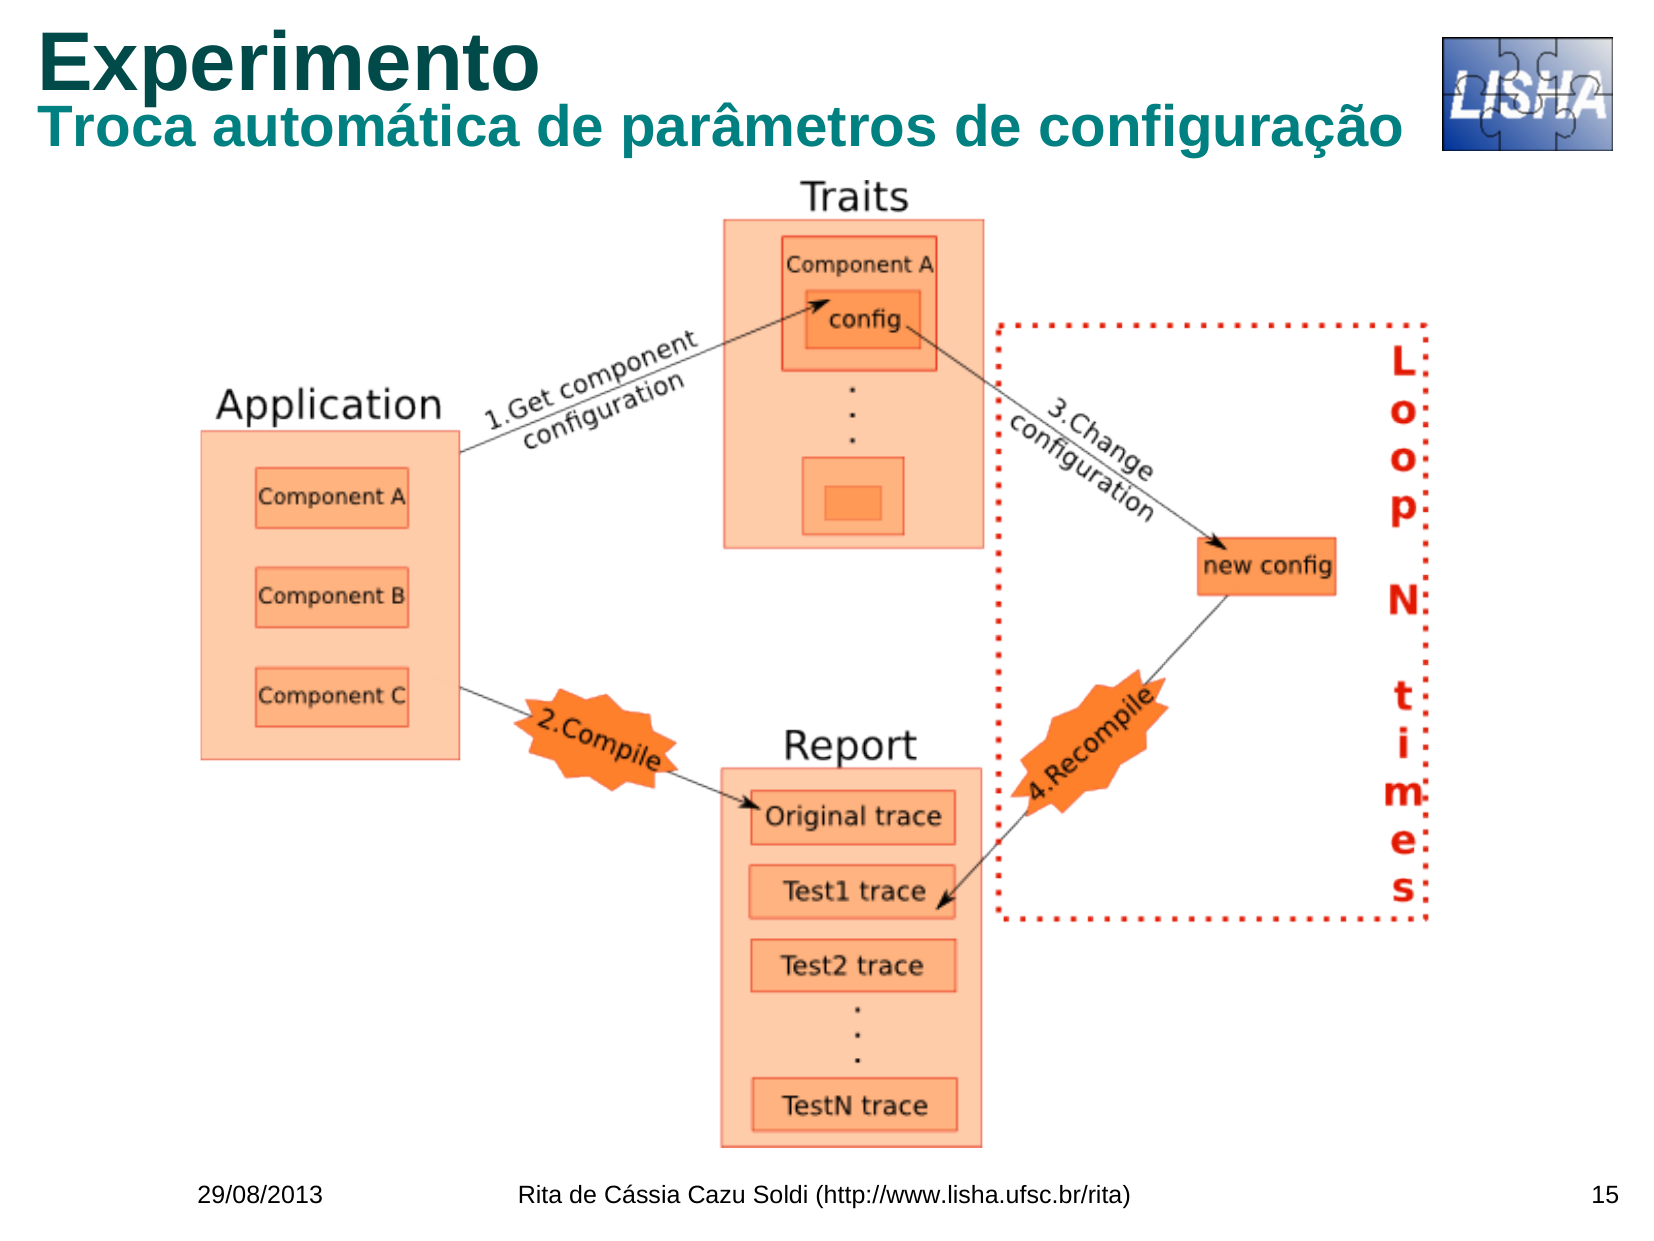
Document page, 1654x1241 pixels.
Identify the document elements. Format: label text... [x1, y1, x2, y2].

title Experimento Troca automática de parâmetros de configuração [37, 9, 1426, 178]
picture [200, 180, 1453, 1149]
picture [1442, 37, 1613, 151]
